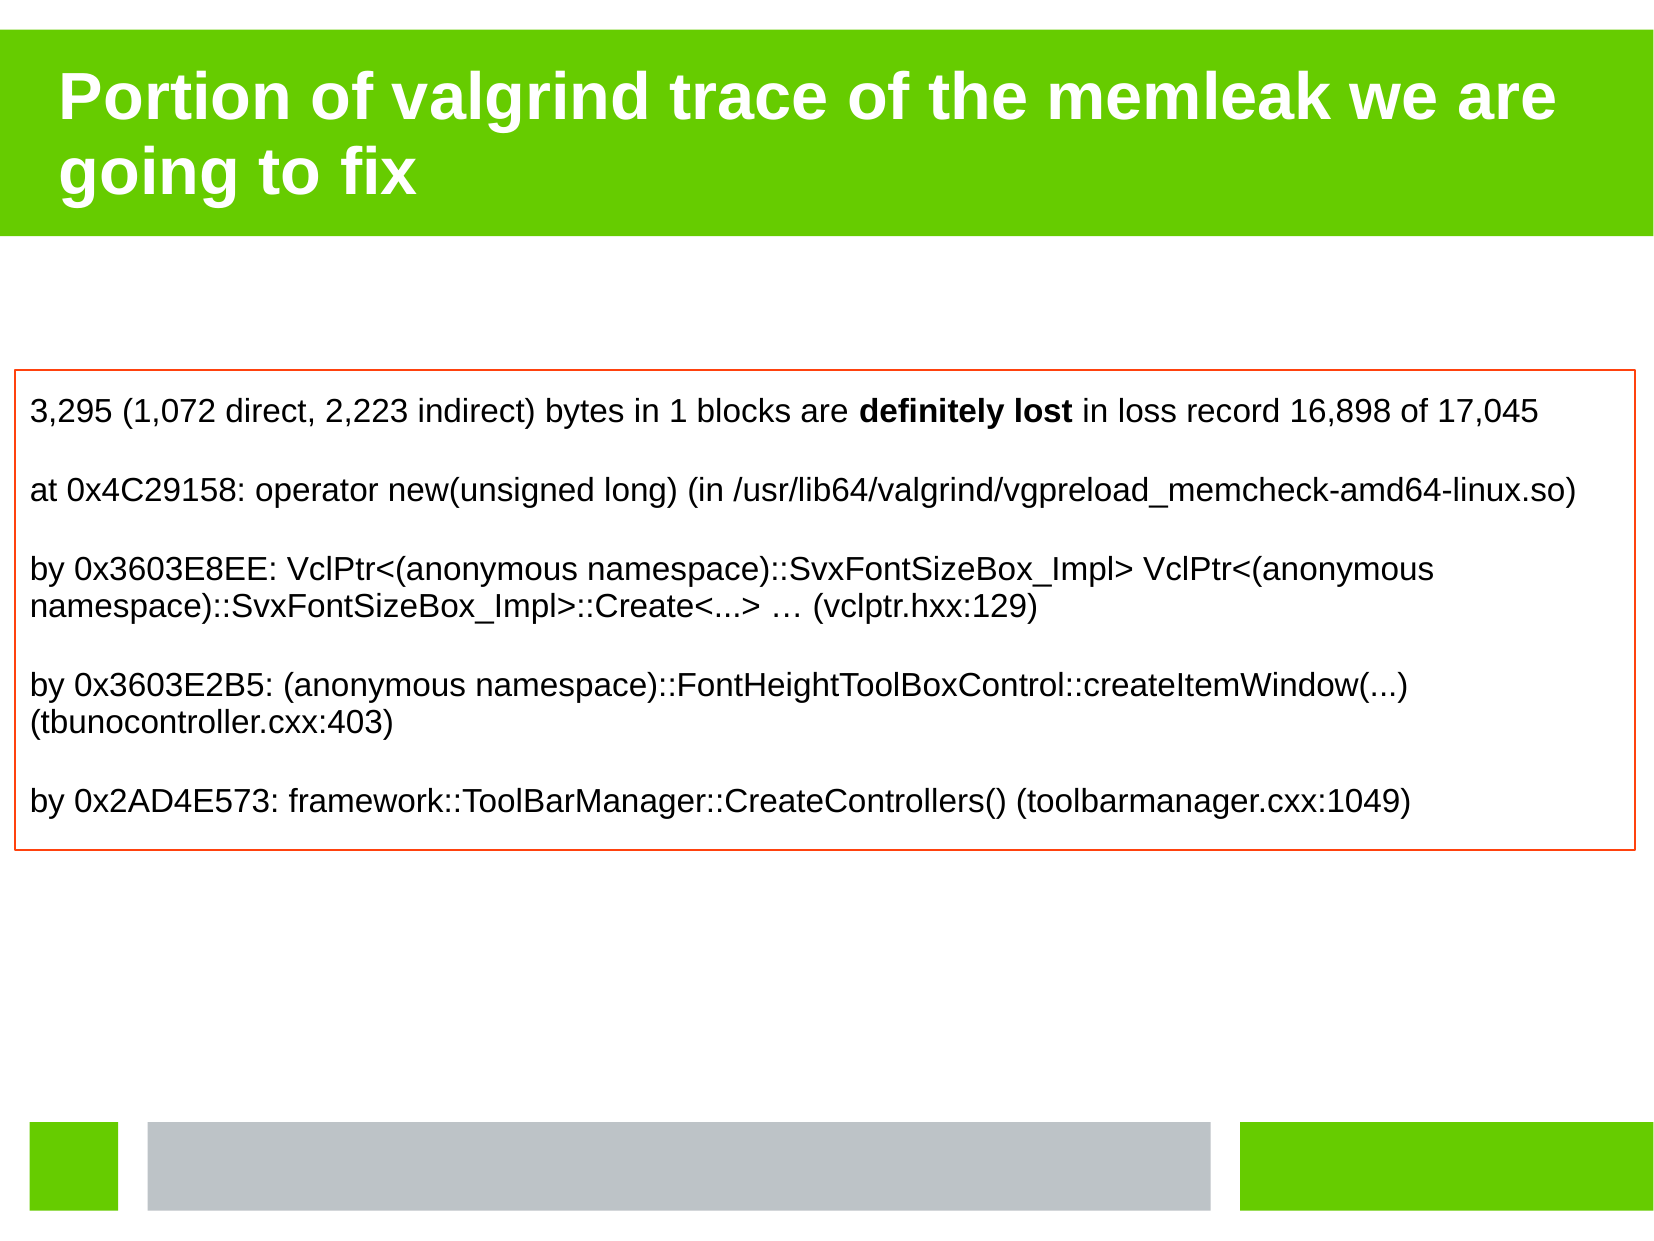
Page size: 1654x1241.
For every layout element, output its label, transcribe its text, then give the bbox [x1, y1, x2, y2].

title Portion of valgrind trace of the memleak we are going to fix [59, 59, 1595, 207]
text_box 3,295 (1,072 direct, 2,223 indirect) bytes in 1 blocks are definitely lost in loss record 16,898 of 17,045 at 0x4C29158: operator new(unsigned long) (in /usr/lib64/valgrind/vgpreload_memcheck-amd64-linux.so) by 0x3603E8EE: VclPtr<(anonymous namespace)::SvxFontSizeBox_Impl> VclPtr<(anonymous namespace)::SvxFontSizeBox_Impl>::Create<...> … (vclptr.hxx:129) by 0x3603E2B5: (anonymous namespace)::FontHeightToolBoxControl::createItemWindow(...) (tbunocontroller.cxx:403) by 0x2AD4E573: framework::ToolBarManager::CreateControllers() (toolbarmanager.cxx:1049) [15, 385, 1636, 828]
